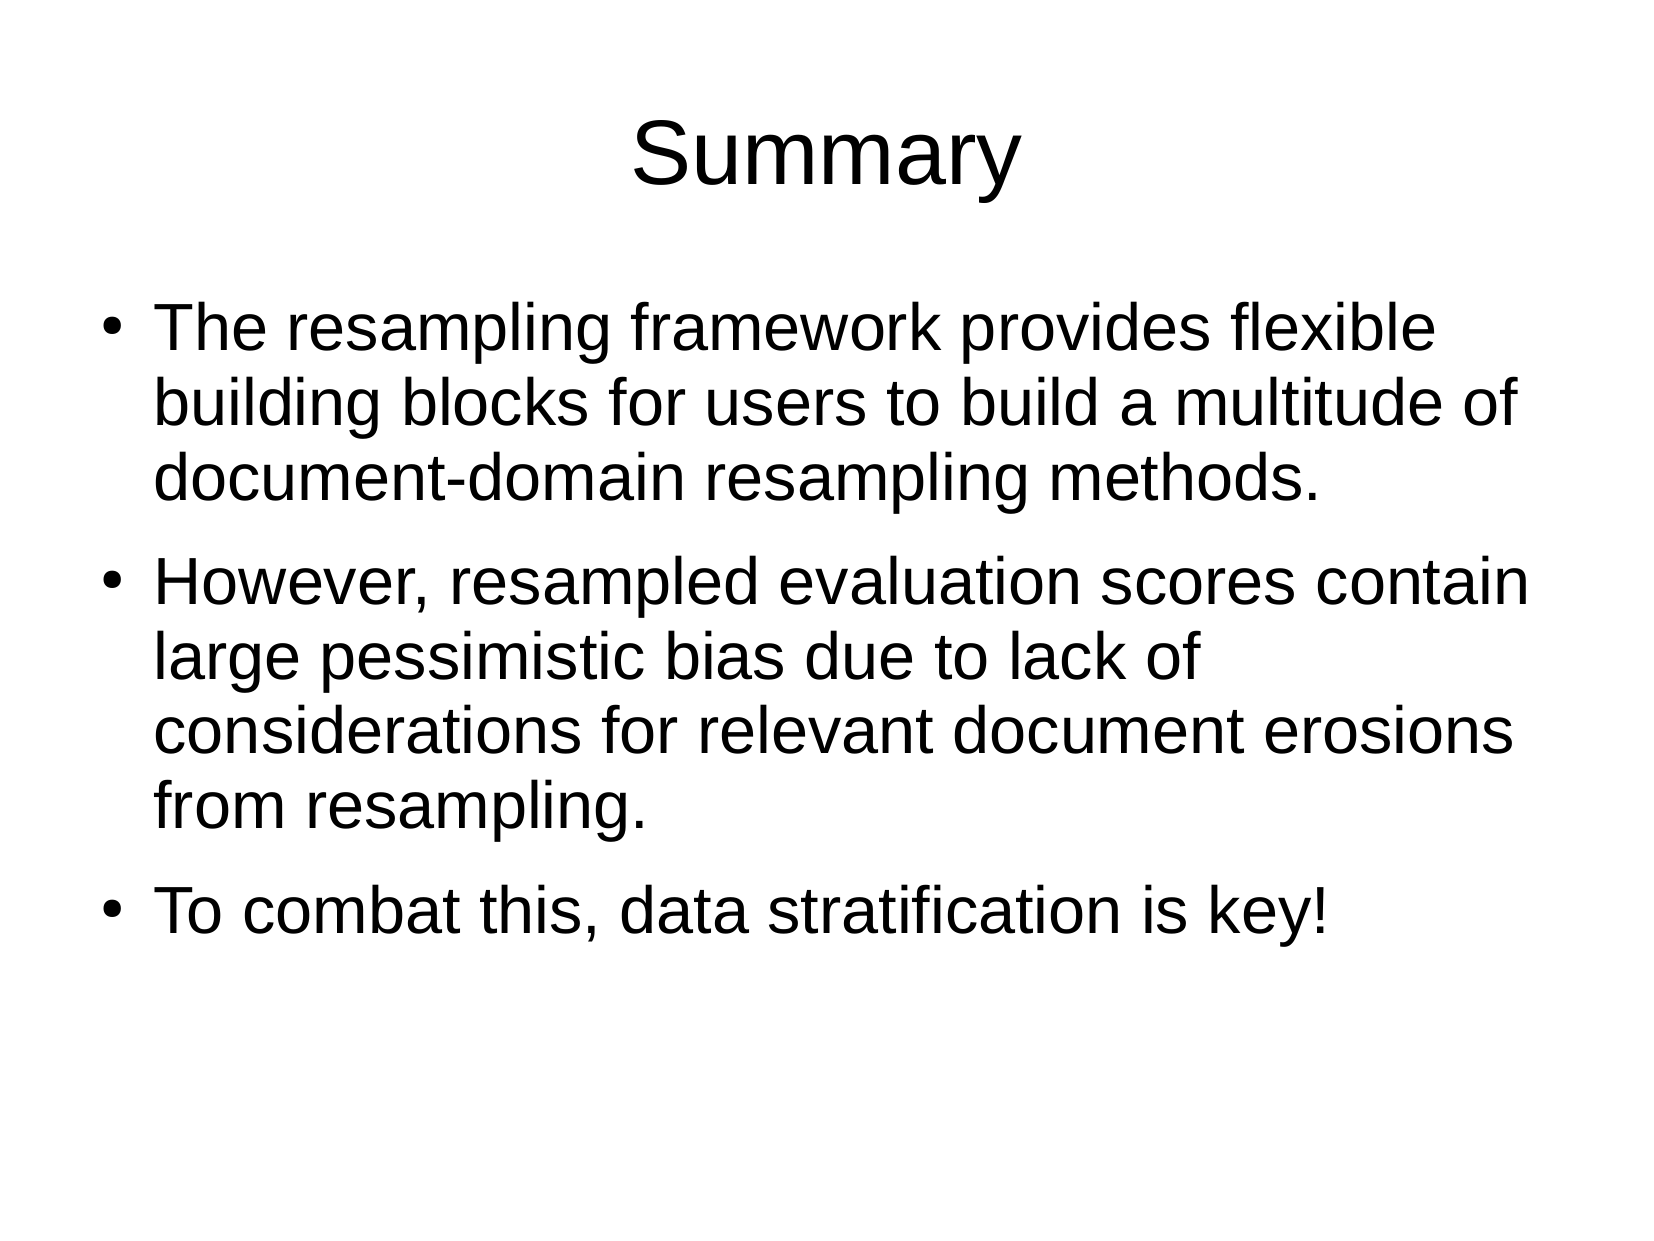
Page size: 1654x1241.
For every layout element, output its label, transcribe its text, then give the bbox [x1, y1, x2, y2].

list The resampling framework provides flexible building blocks for users to build a multitude of document-domain resampling methods. However, resampled evaluation scores contain large pessimistic bias due to lack of considerations for relevant document erosions from resampling. To combat this, data stratification is key! [82, 290, 1571, 1010]
title Summary [82, 49, 1571, 257]
